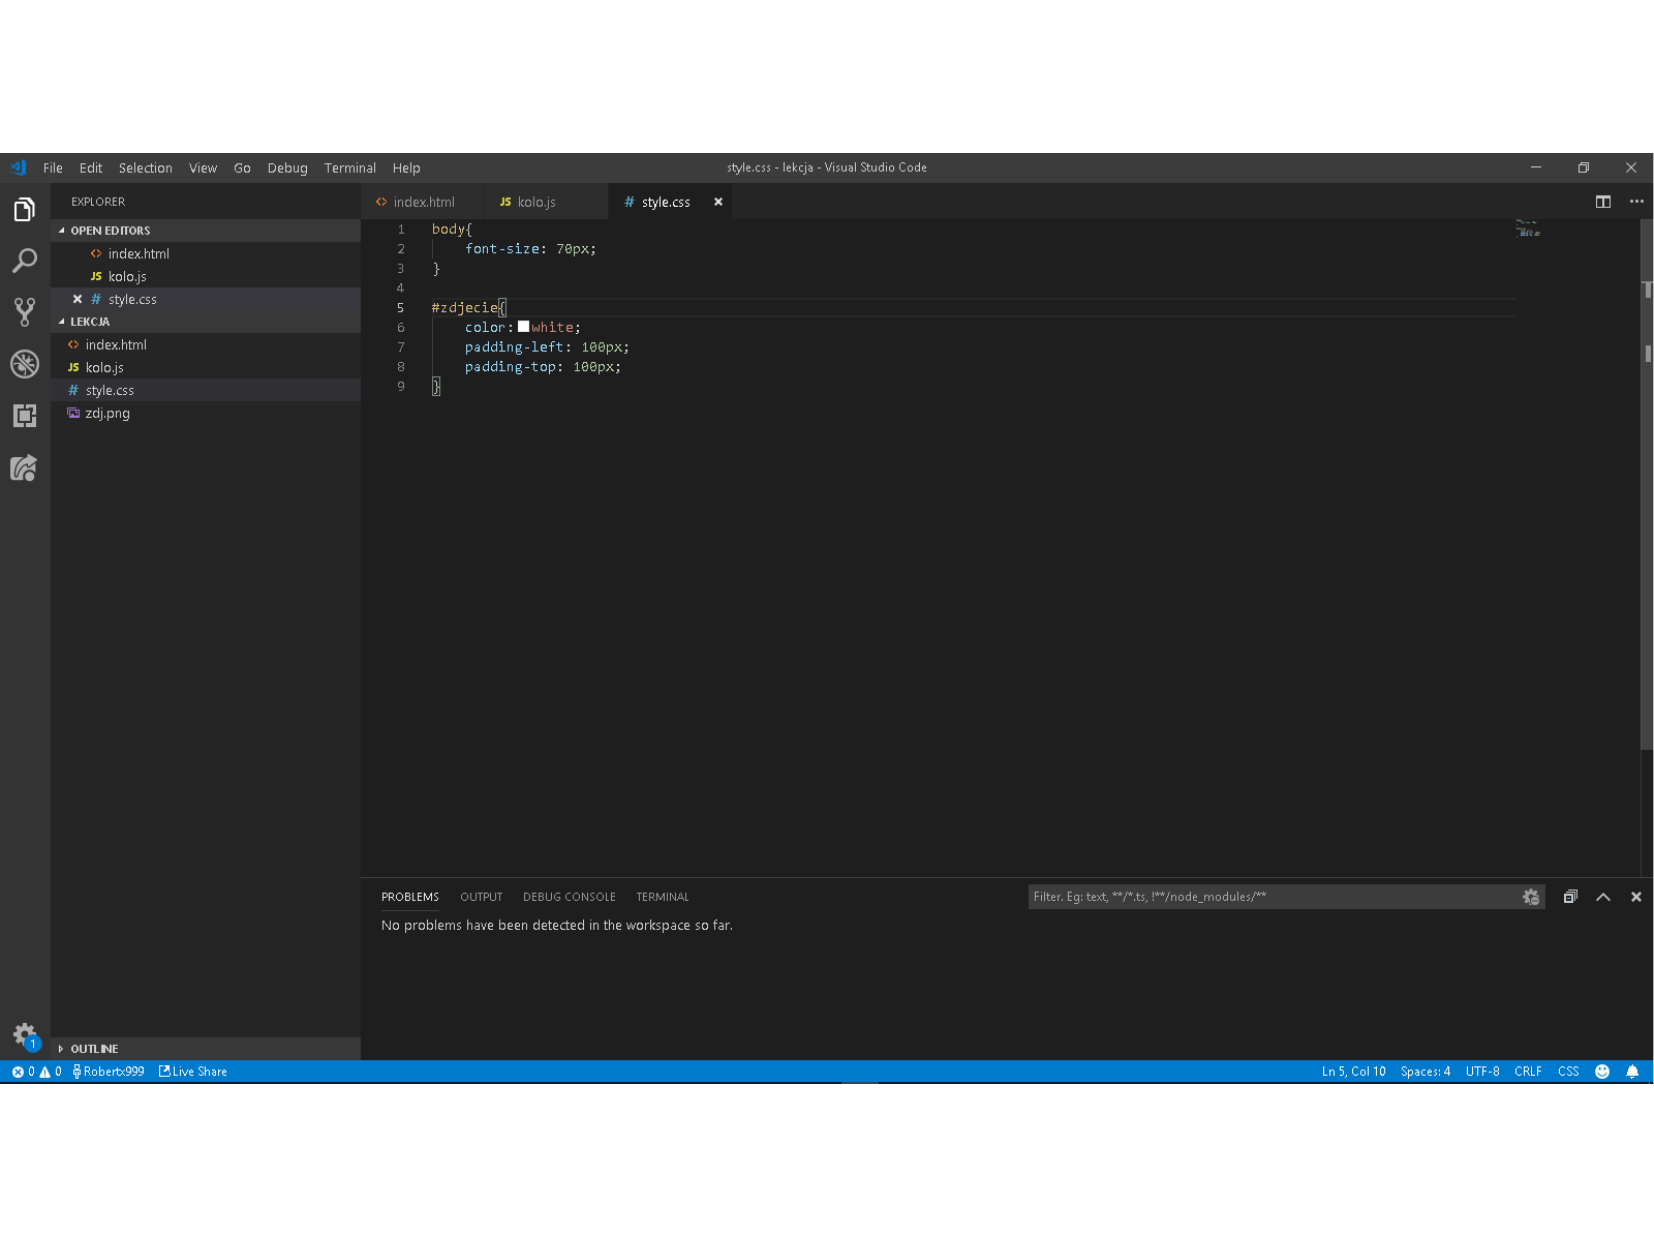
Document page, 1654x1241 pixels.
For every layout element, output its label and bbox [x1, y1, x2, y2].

picture [0, 153, 1654, 1084]
